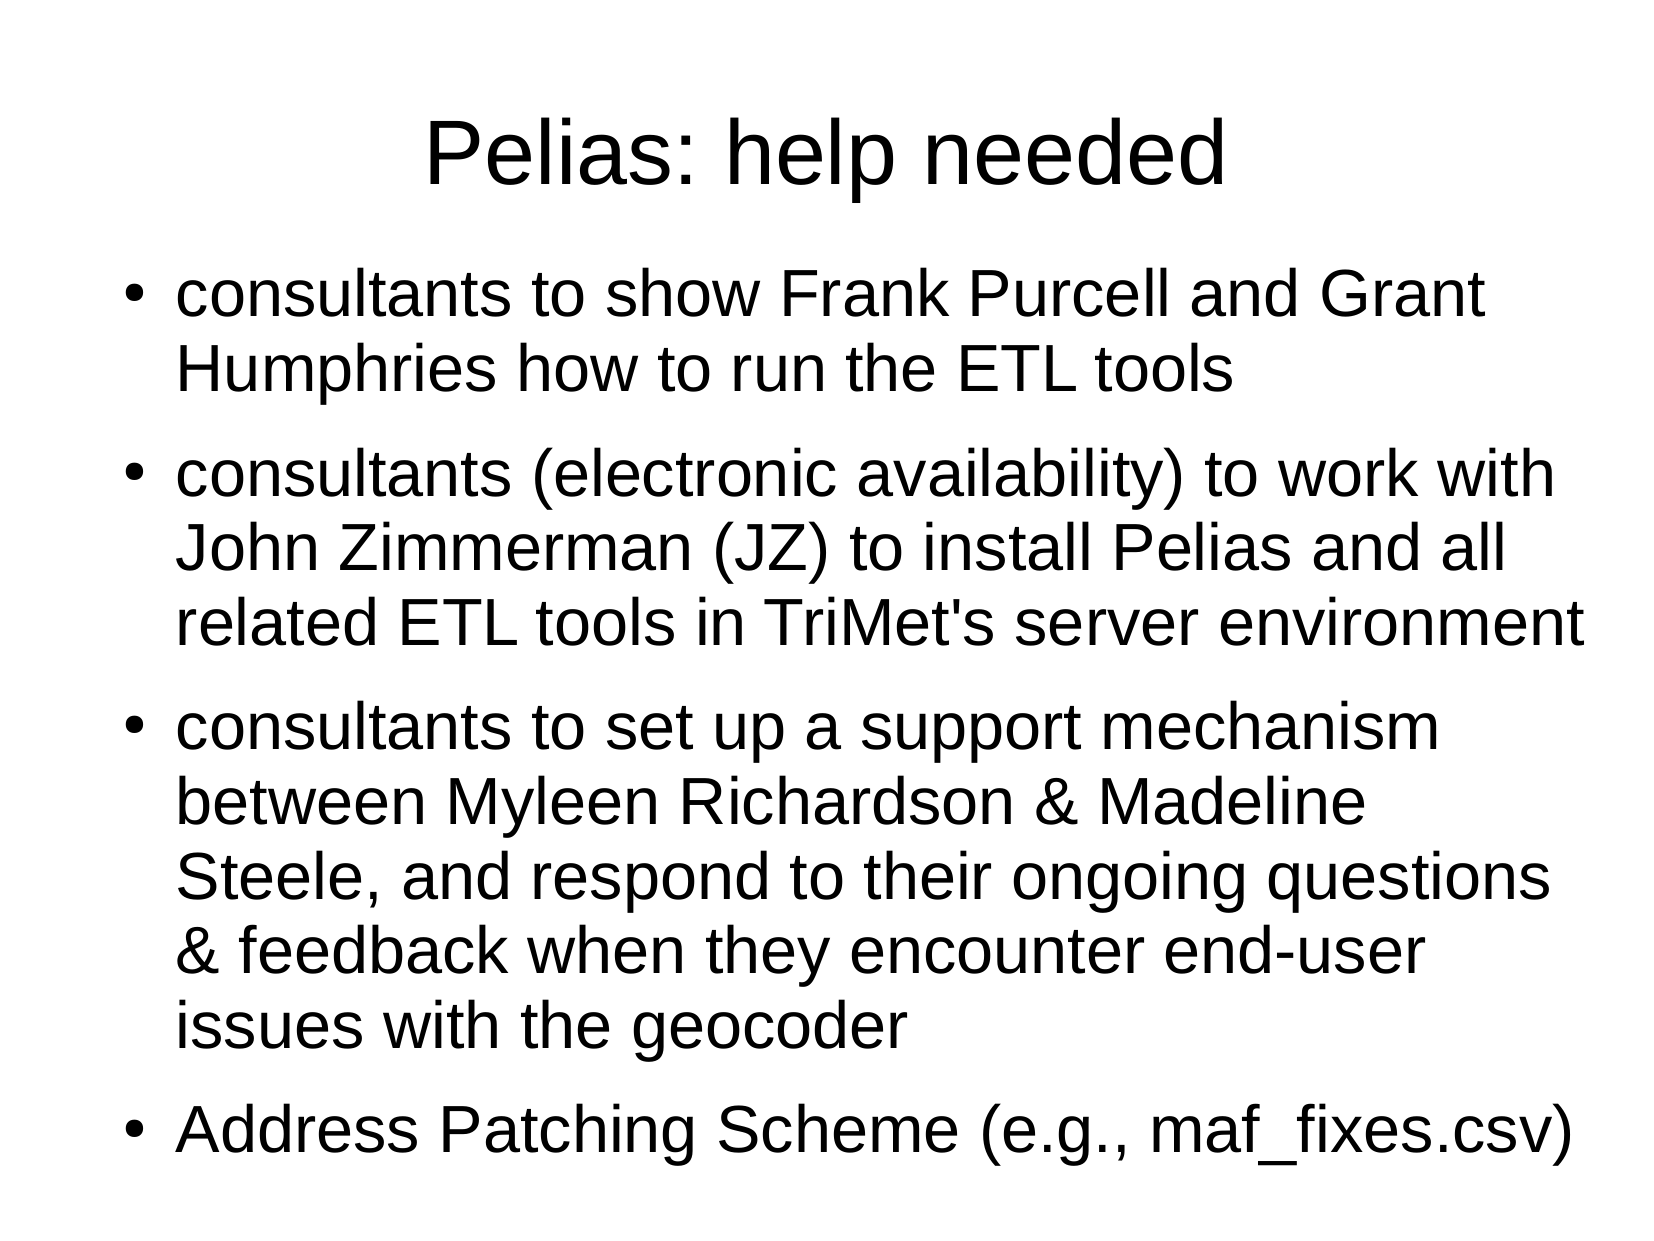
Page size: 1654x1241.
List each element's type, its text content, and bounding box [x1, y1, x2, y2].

list consultants to show Frank Purcell and Grant Humphries how to run the ETL tools consultants (electronic availability) to work with John Zimmerman (JZ) to install Pelias and all related ETL tools in TriMet's server environment consultants to set up a support mechanism between Myleen Richardson & Madeline Steele, and respond to their ongoing questions & feedback when they encounter end-user issues with the geocoder Address Patching Scheme (e.g., maf_fixes.csv) [105, 256, 1594, 1241]
title Pelias: help needed [82, 49, 1571, 257]
